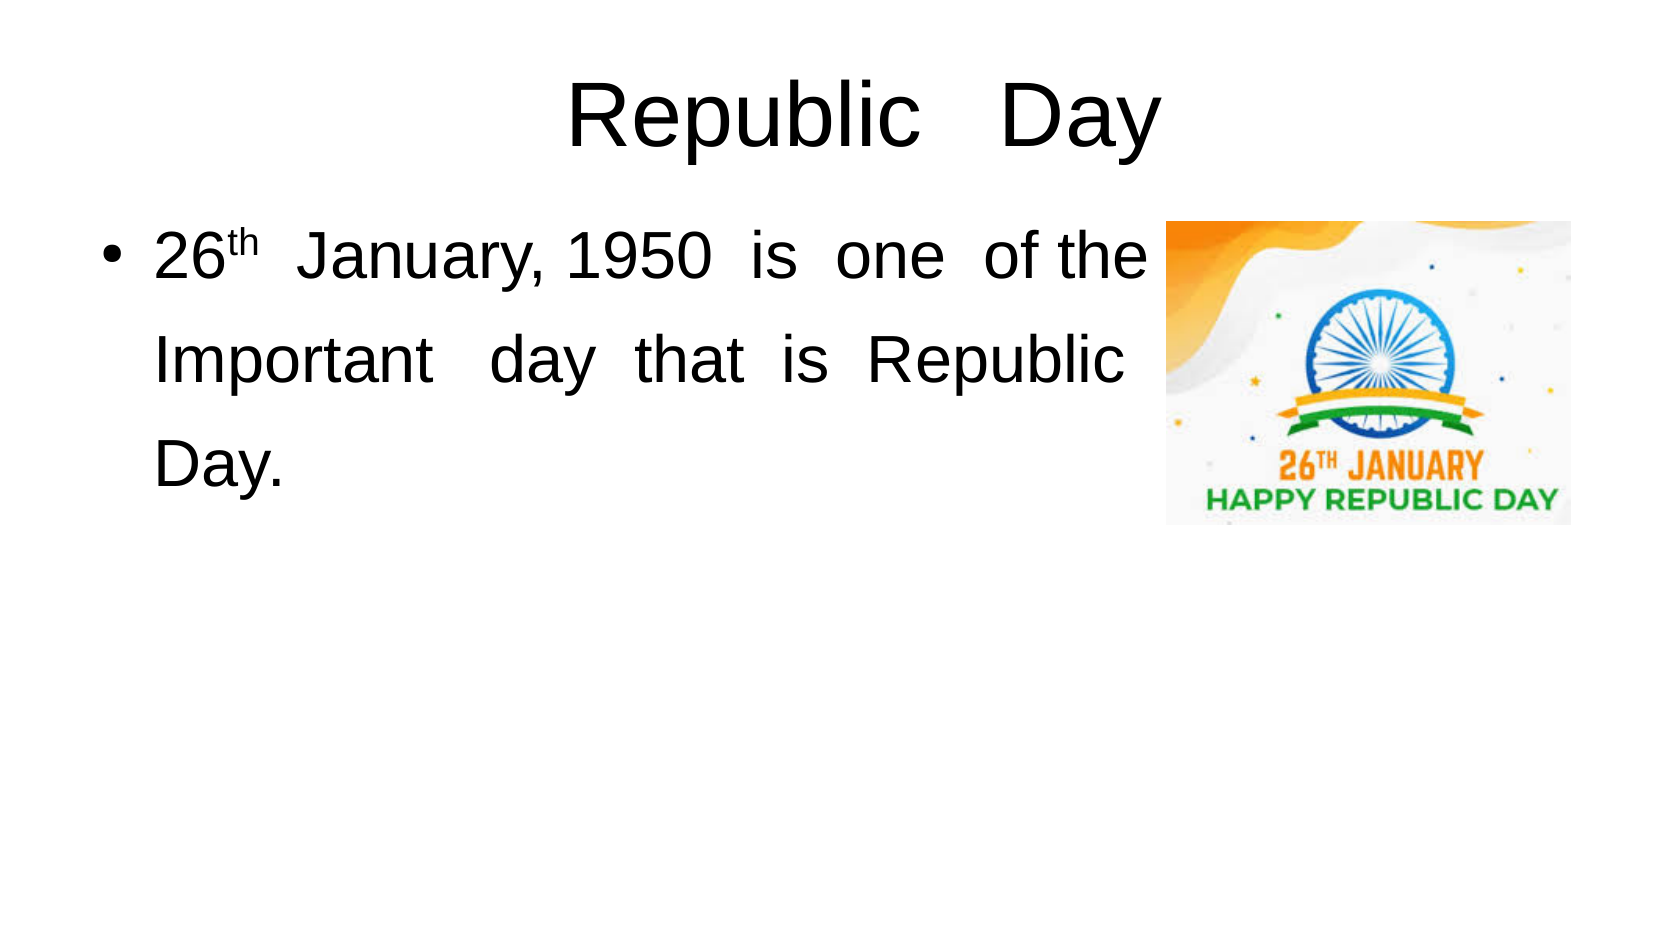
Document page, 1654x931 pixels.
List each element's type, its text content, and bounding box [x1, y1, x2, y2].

title Republic Day [82, 37, 1571, 193]
picture [1166, 221, 1571, 526]
list 26th January, 1950 is one of the Important day that is Republic Day. [82, 217, 1571, 758]
